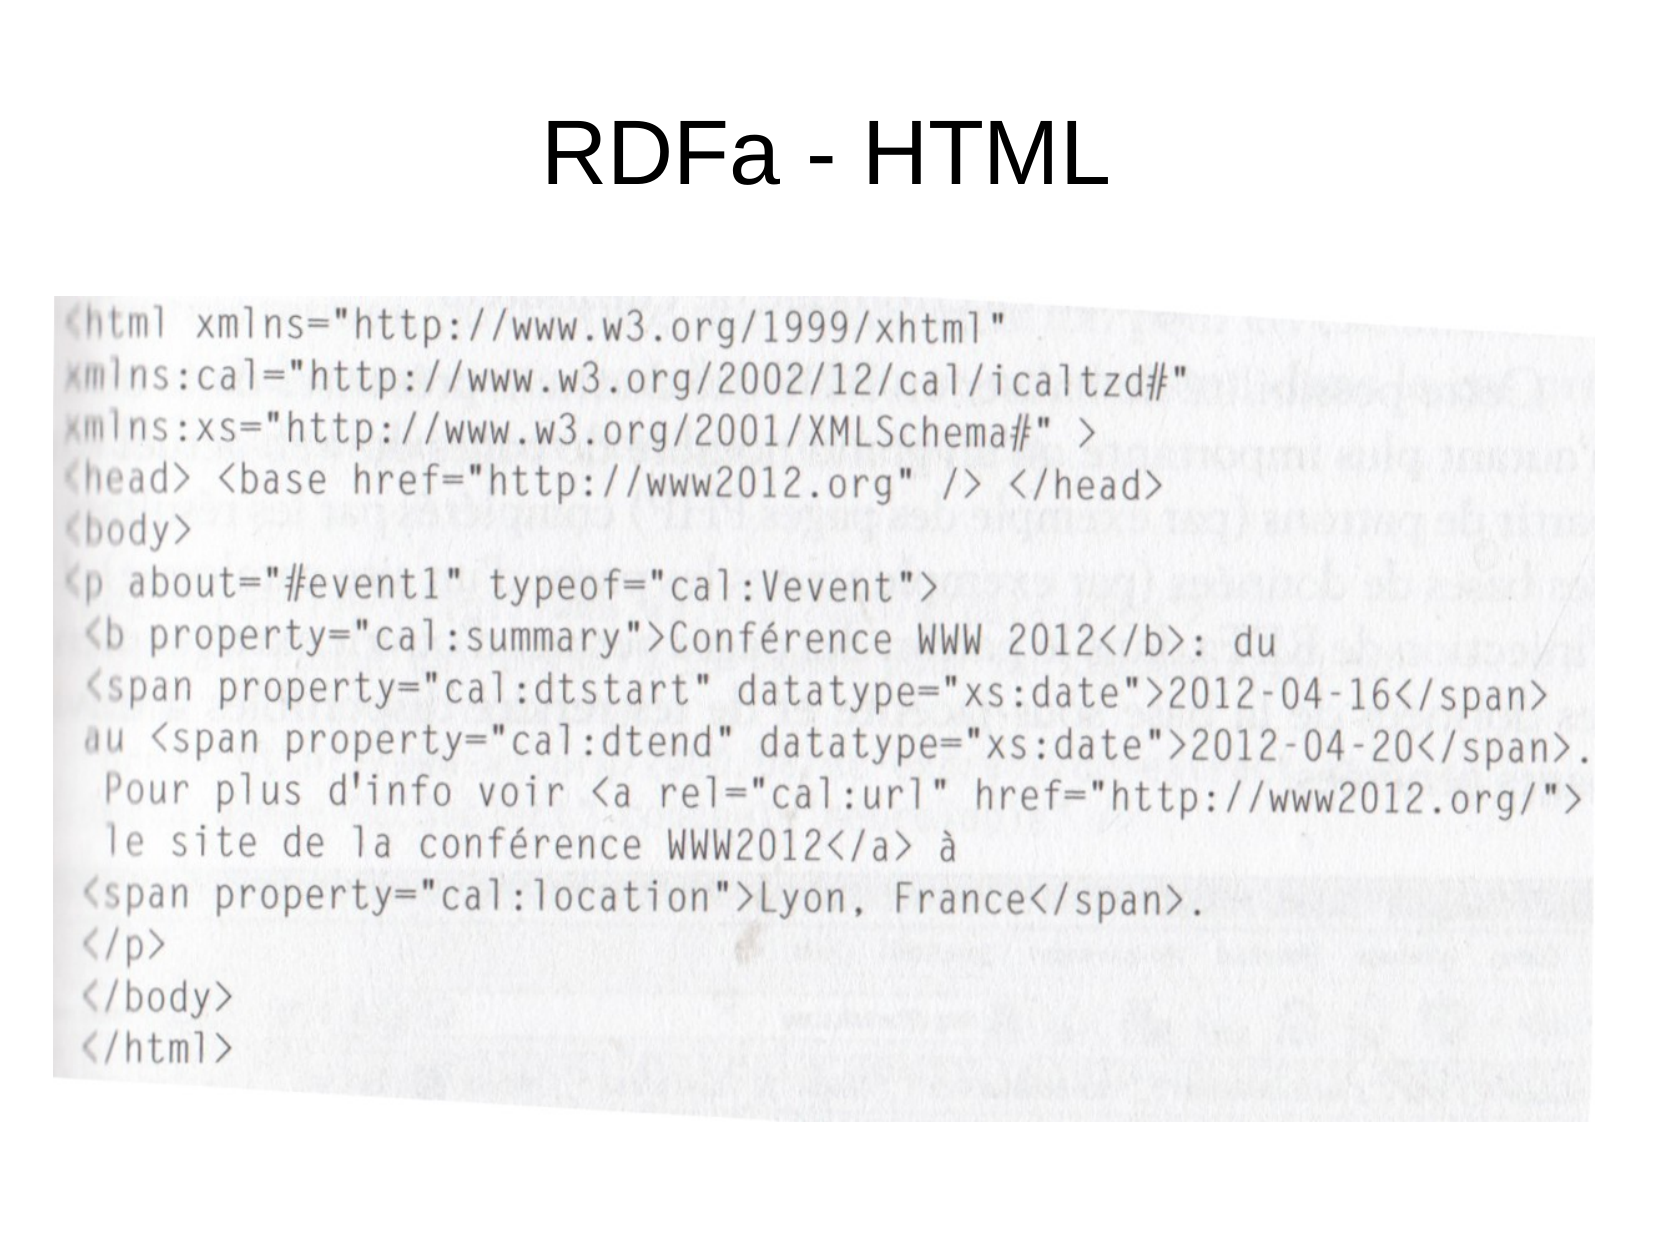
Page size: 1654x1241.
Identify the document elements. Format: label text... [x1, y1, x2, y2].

title RDFa - HTML [82, 49, 1571, 257]
picture [53, 296, 1595, 1123]
